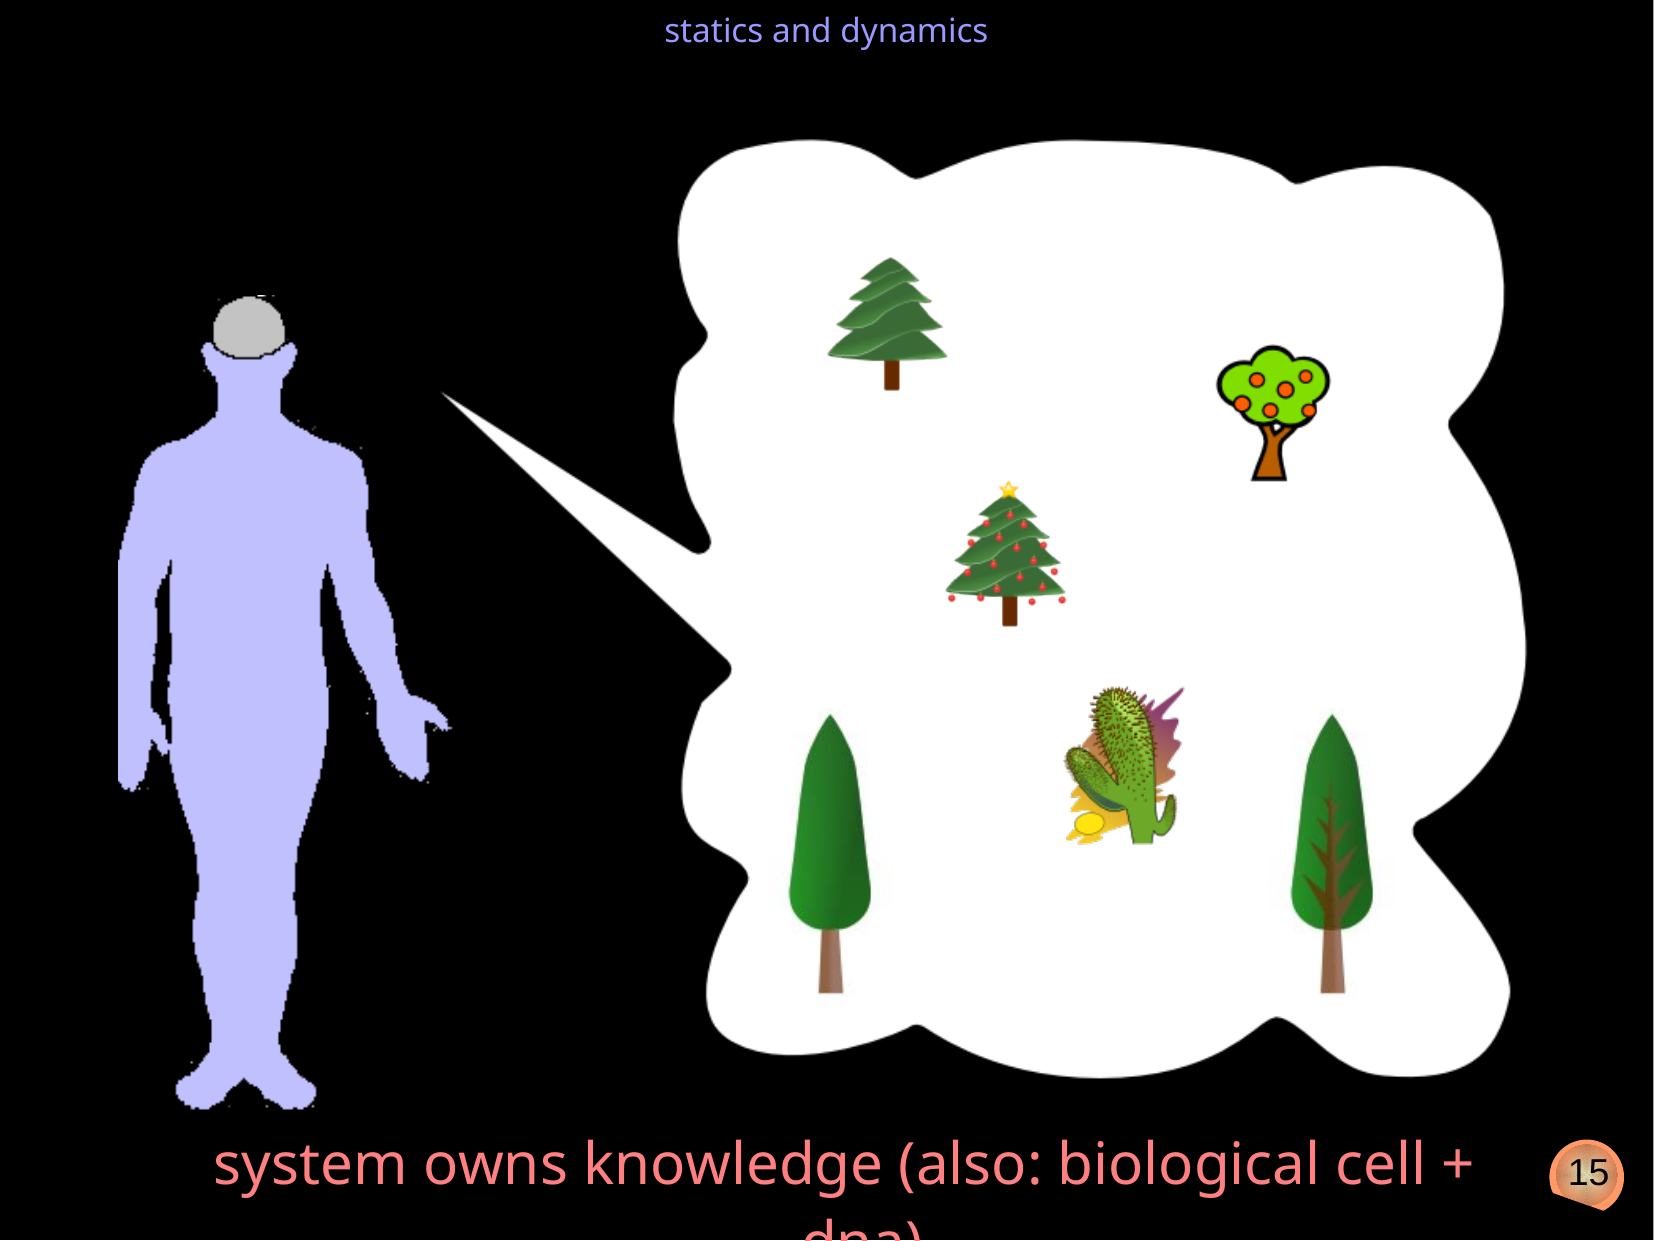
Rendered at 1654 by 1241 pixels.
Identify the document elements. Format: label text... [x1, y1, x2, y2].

text_box statics and dynamics [0, 0, 1654, 60]
picture [118, 88, 1624, 1152]
text_box cybop (cybernetics oriented programming) [1558, 1152, 1615, 1204]
text_box system owns knowledge (also: biological cell + dna) [118, 1122, 1536, 1241]
text_box cyboi interpreter [1563, 1152, 1611, 1199]
